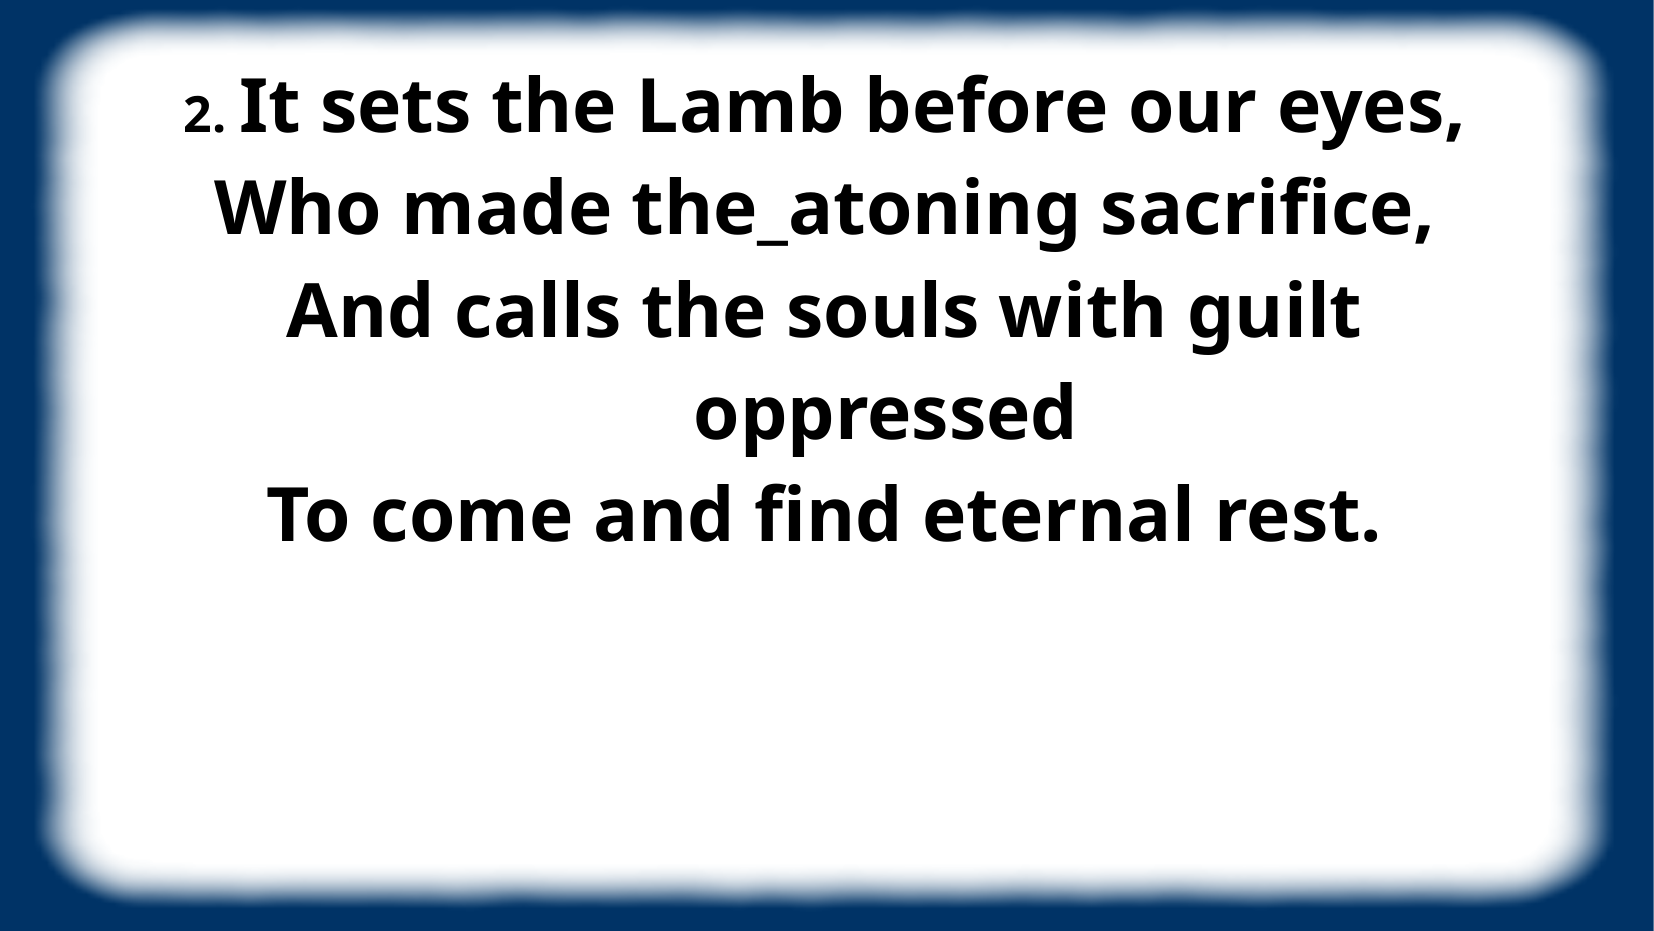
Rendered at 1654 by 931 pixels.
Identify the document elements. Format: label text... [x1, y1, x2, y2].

text_box 2. It sets the Lamb before our eyes, Who made the_atoning sacrifice, And calls the souls with guilt oppressed To come and find eternal rest. [75, 45, 1576, 460]
picture [0, 0, 1654, 931]
